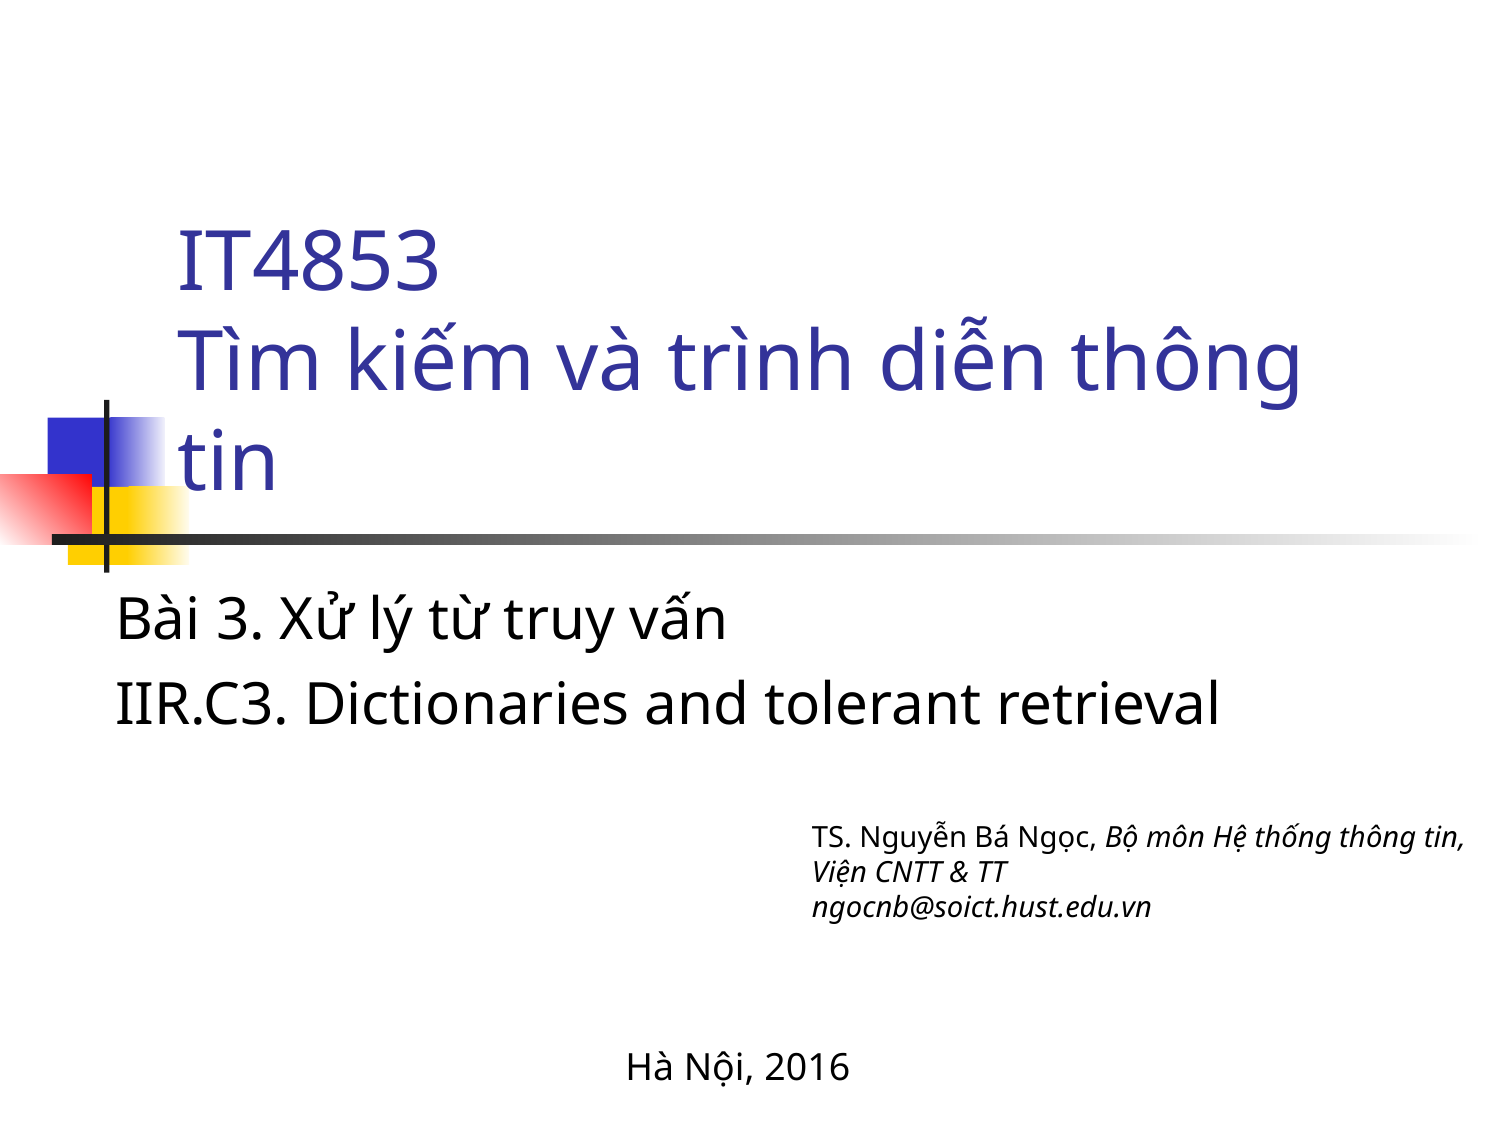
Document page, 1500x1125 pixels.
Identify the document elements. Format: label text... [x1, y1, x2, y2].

subtitle Bài 3. Xử lý từ truy vấn IIR.C3. Dictionaries and tolerant retrieval [100, 574, 1447, 752]
text_box TS. Nguyễn Bá Ngọc, Bộ môn Hệ thống thông tin, Viện CNTT & TT ngocnb@soict.hust.edu.vn [797, 810, 1489, 931]
title IT4853 Tìm kiếm và trình diễn thông tin [162, 274, 1438, 515]
text_box Hà Nội, 2016 [490, 1034, 987, 1096]
